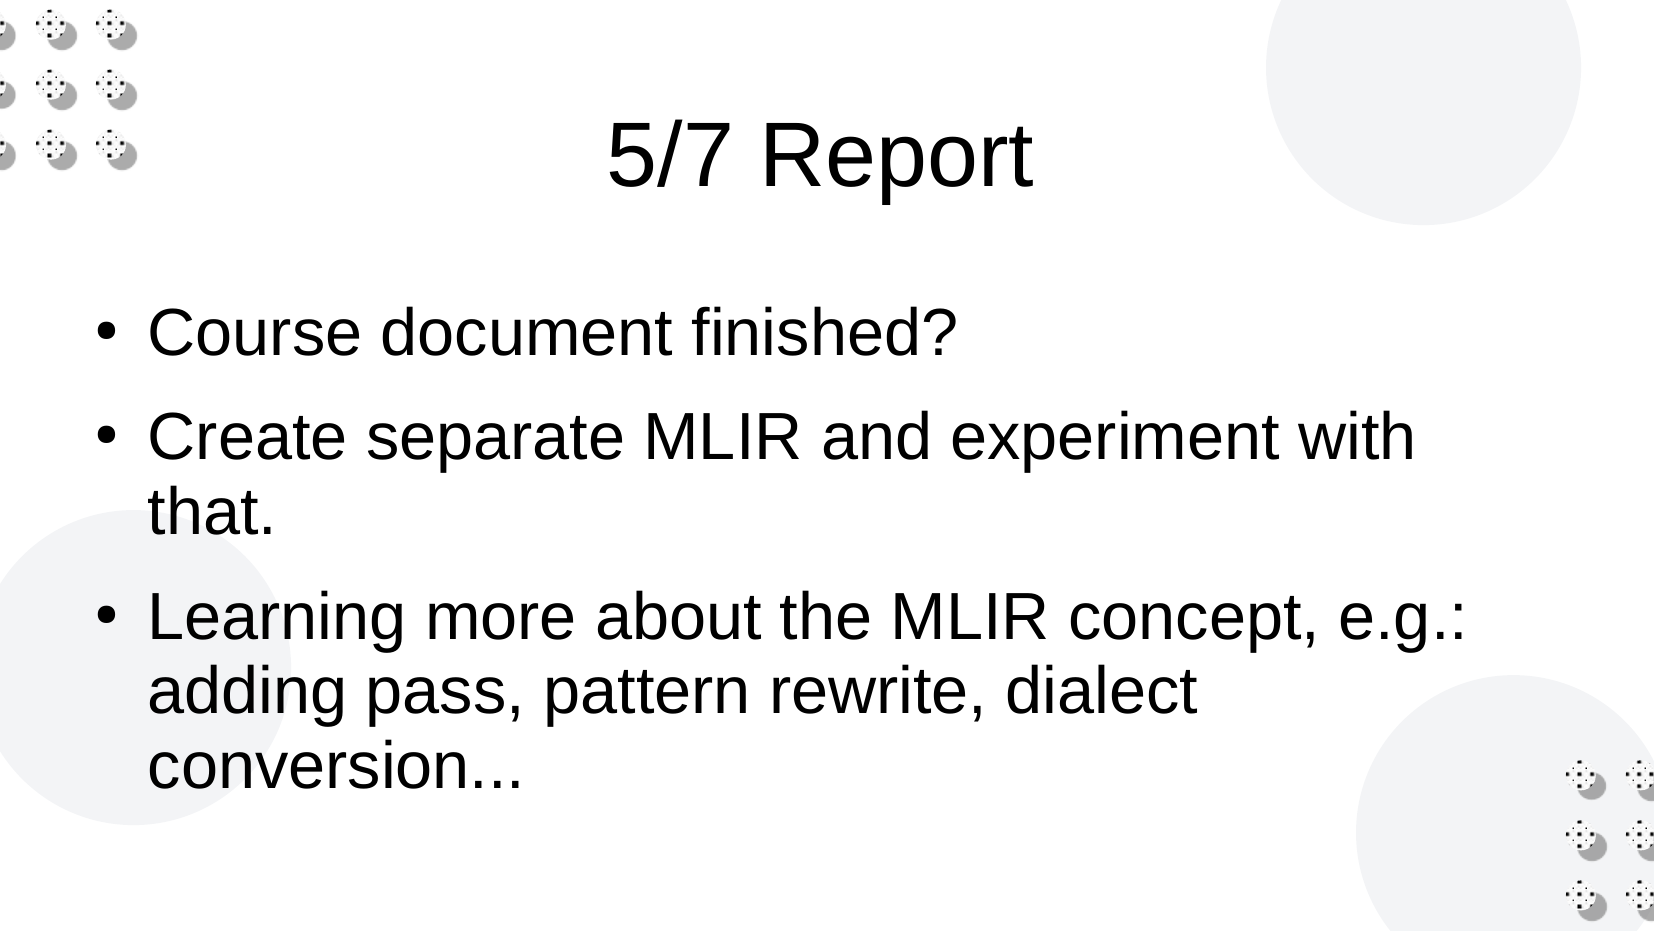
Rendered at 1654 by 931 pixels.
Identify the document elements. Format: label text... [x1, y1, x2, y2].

picture [1565, 820, 1596, 851]
list Course document finished? Create separate MLIR and experiment with that. Learning more about the MLIR concept, e.g.: adding pass, pattern rewrite, dialect conversion... [76, 295, 1565, 835]
picture [0, 72, 6, 97]
picture [1565, 760, 1596, 791]
title 5/7 Report [76, 76, 1565, 233]
picture [98, 69, 124, 76]
picture [1625, 760, 1654, 791]
picture [1625, 820, 1654, 851]
picture [35, 9, 66, 40]
picture [35, 69, 66, 100]
picture [0, 132, 7, 157]
picture [95, 9, 126, 40]
picture [0, 12, 6, 37]
picture [1565, 880, 1596, 911]
picture [35, 129, 67, 160]
picture [1625, 880, 1654, 911]
